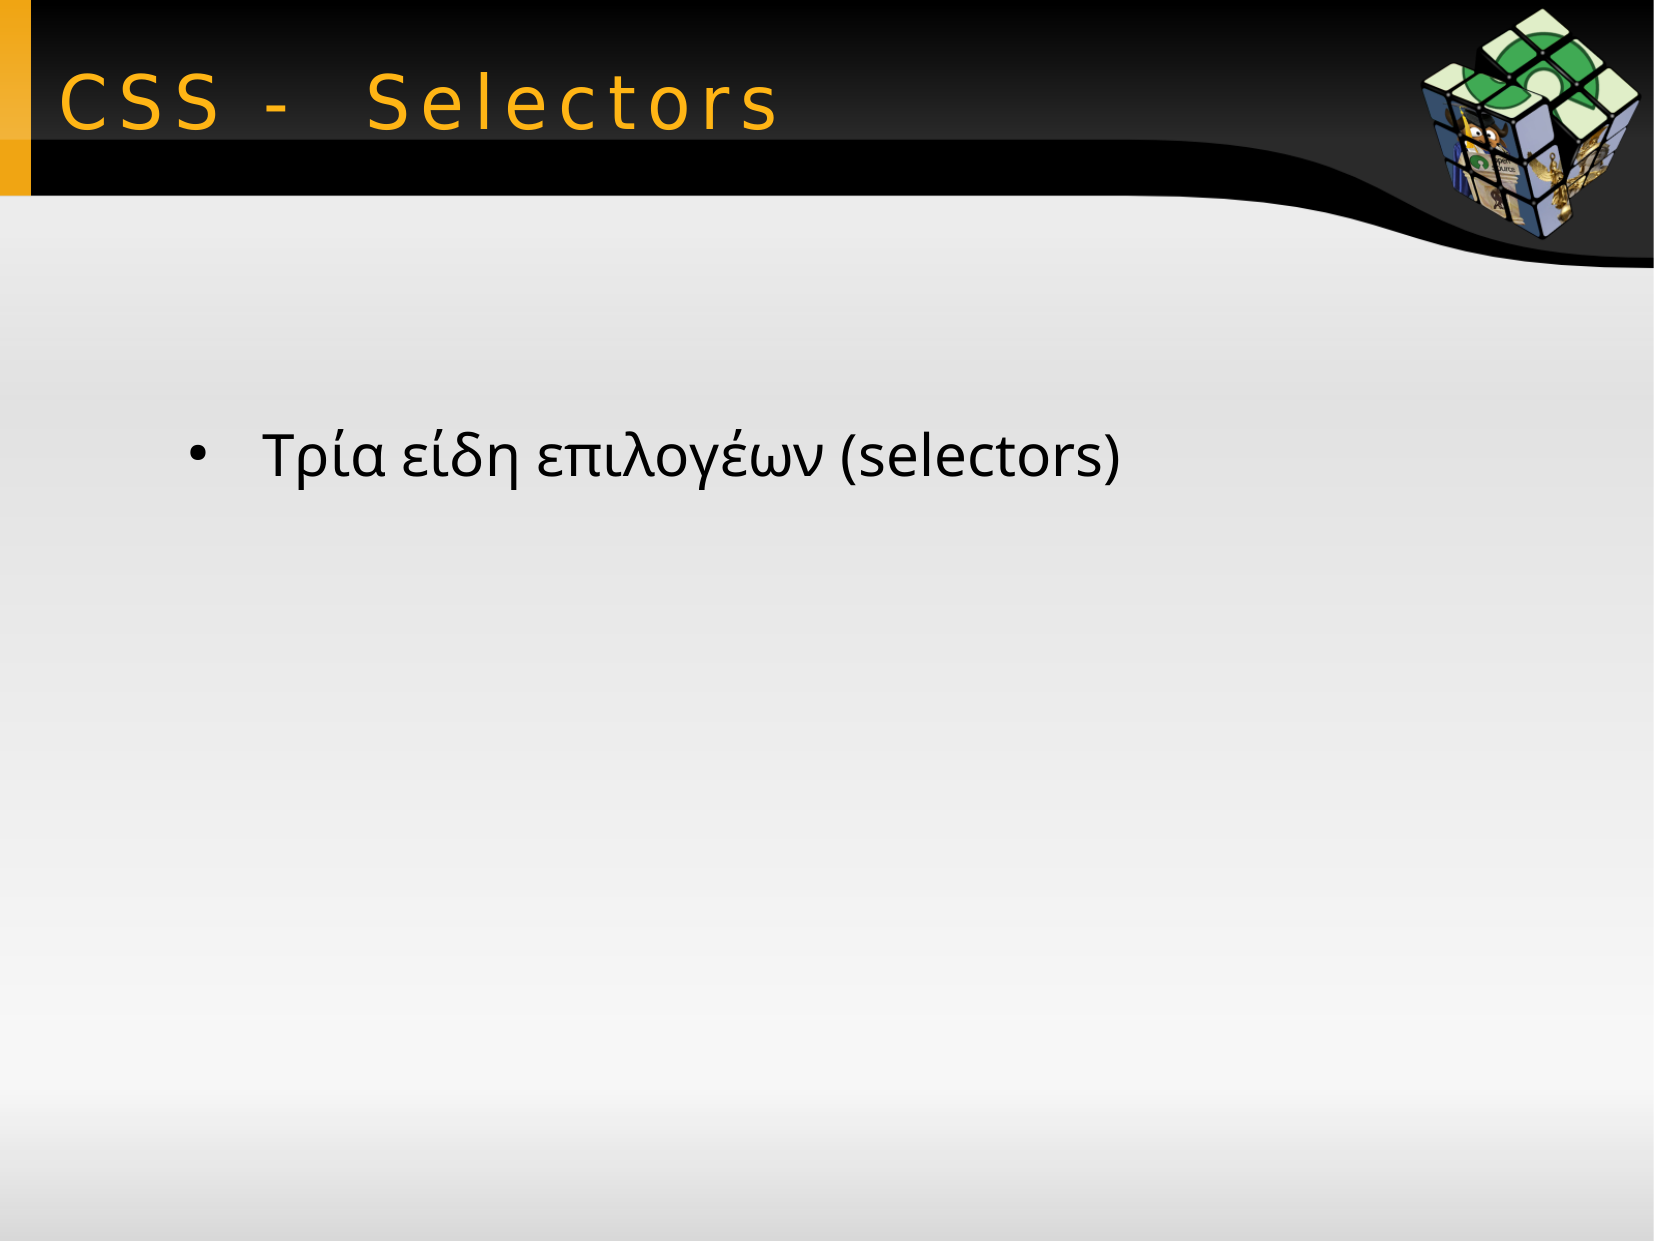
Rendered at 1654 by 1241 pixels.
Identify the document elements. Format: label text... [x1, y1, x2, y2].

picture [0, 0, 1654, 1241]
subtitle Τρία είδη επιλογέων (selectors) [187, 375, 1534, 1080]
title CSS - Selectors [59, 29, 1270, 178]
